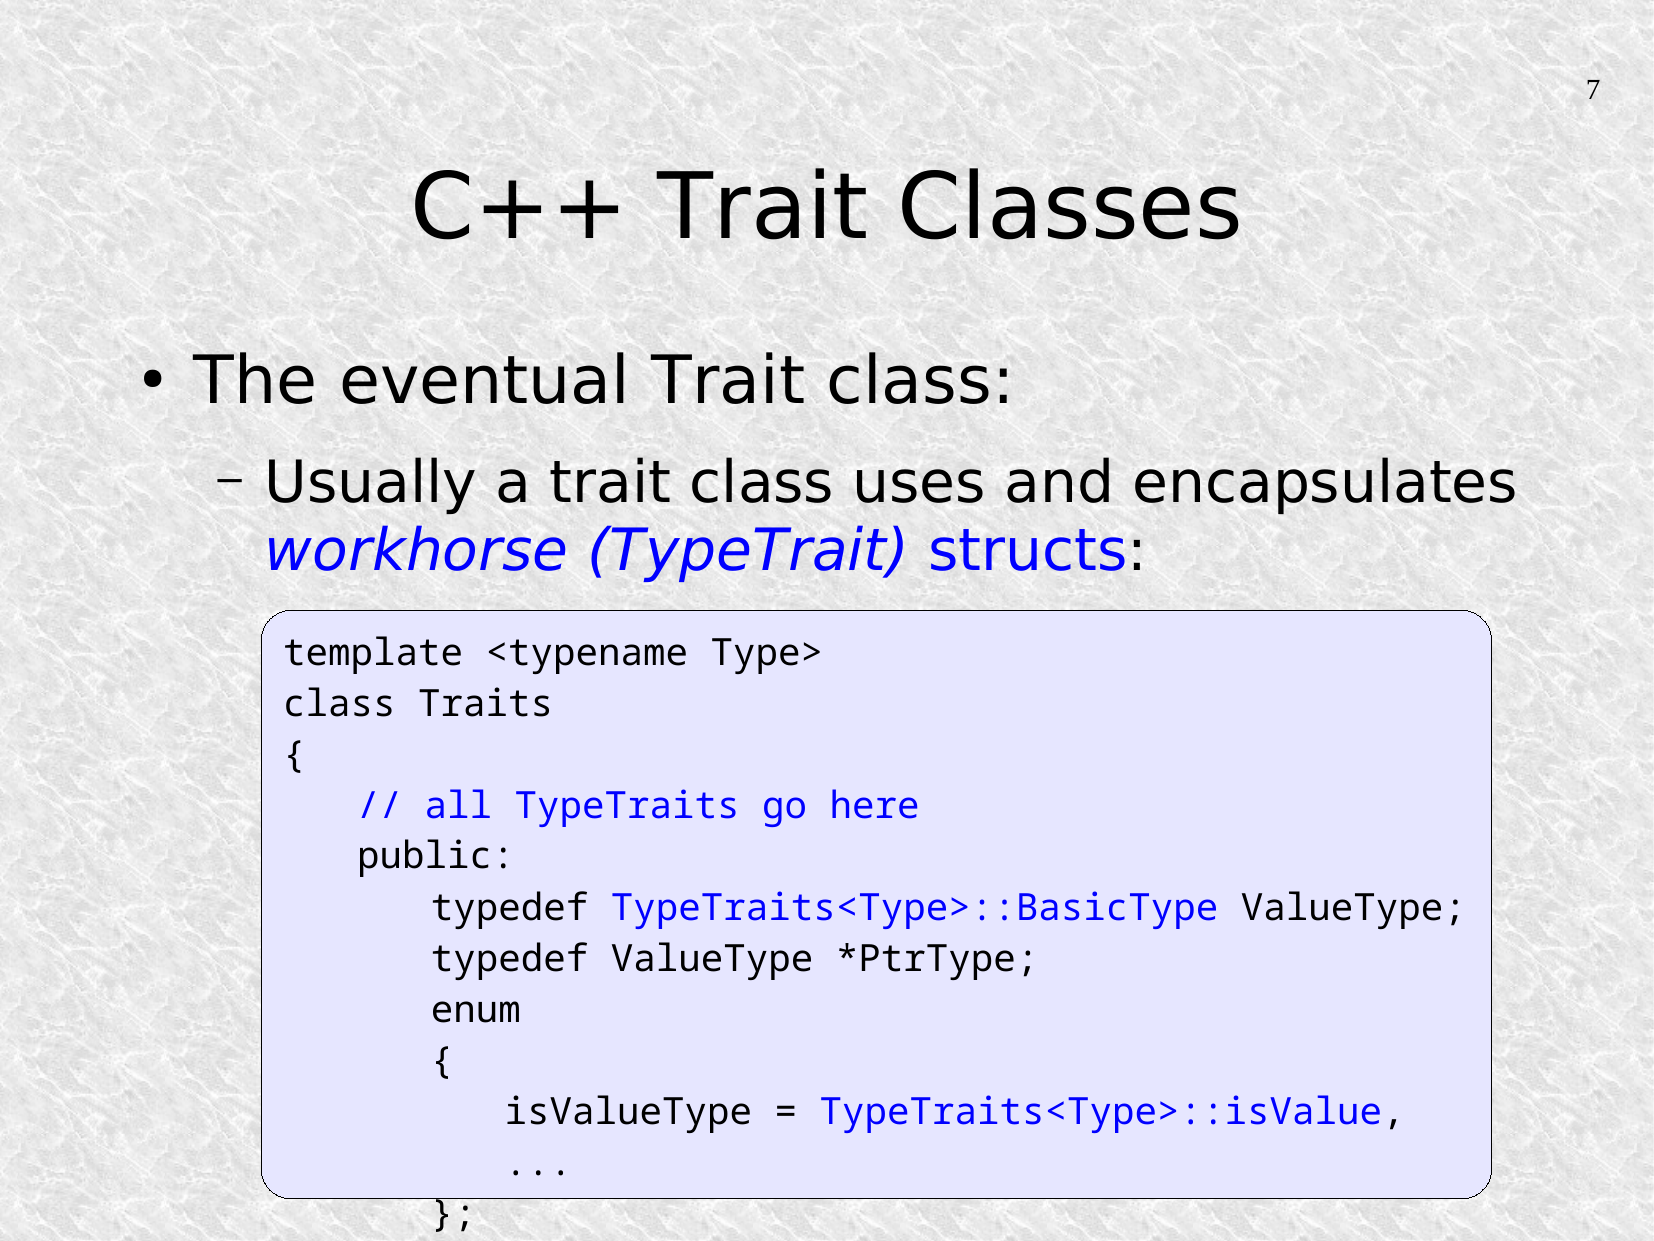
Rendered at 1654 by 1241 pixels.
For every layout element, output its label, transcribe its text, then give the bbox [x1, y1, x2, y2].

list The eventual Trait class: Usually a trait class uses and encapsulates workhorse (TypeTrait) structs: [123, 341, 1603, 1149]
picture [0, 0, 1654, 1241]
title C++ Trait Classes [121, 102, 1534, 310]
text_box template <typename Type> class Traits { // all TypeTraits go here public: typedef TypeTraits<Type>::BasicType ValueType; typedef ValueType *PtrType; enum { isValueType = TypeTraits<Type>::isValue, ... }; }; [283, 624, 1466, 1191]
text_box [261, 1149, 1492, 1199]
